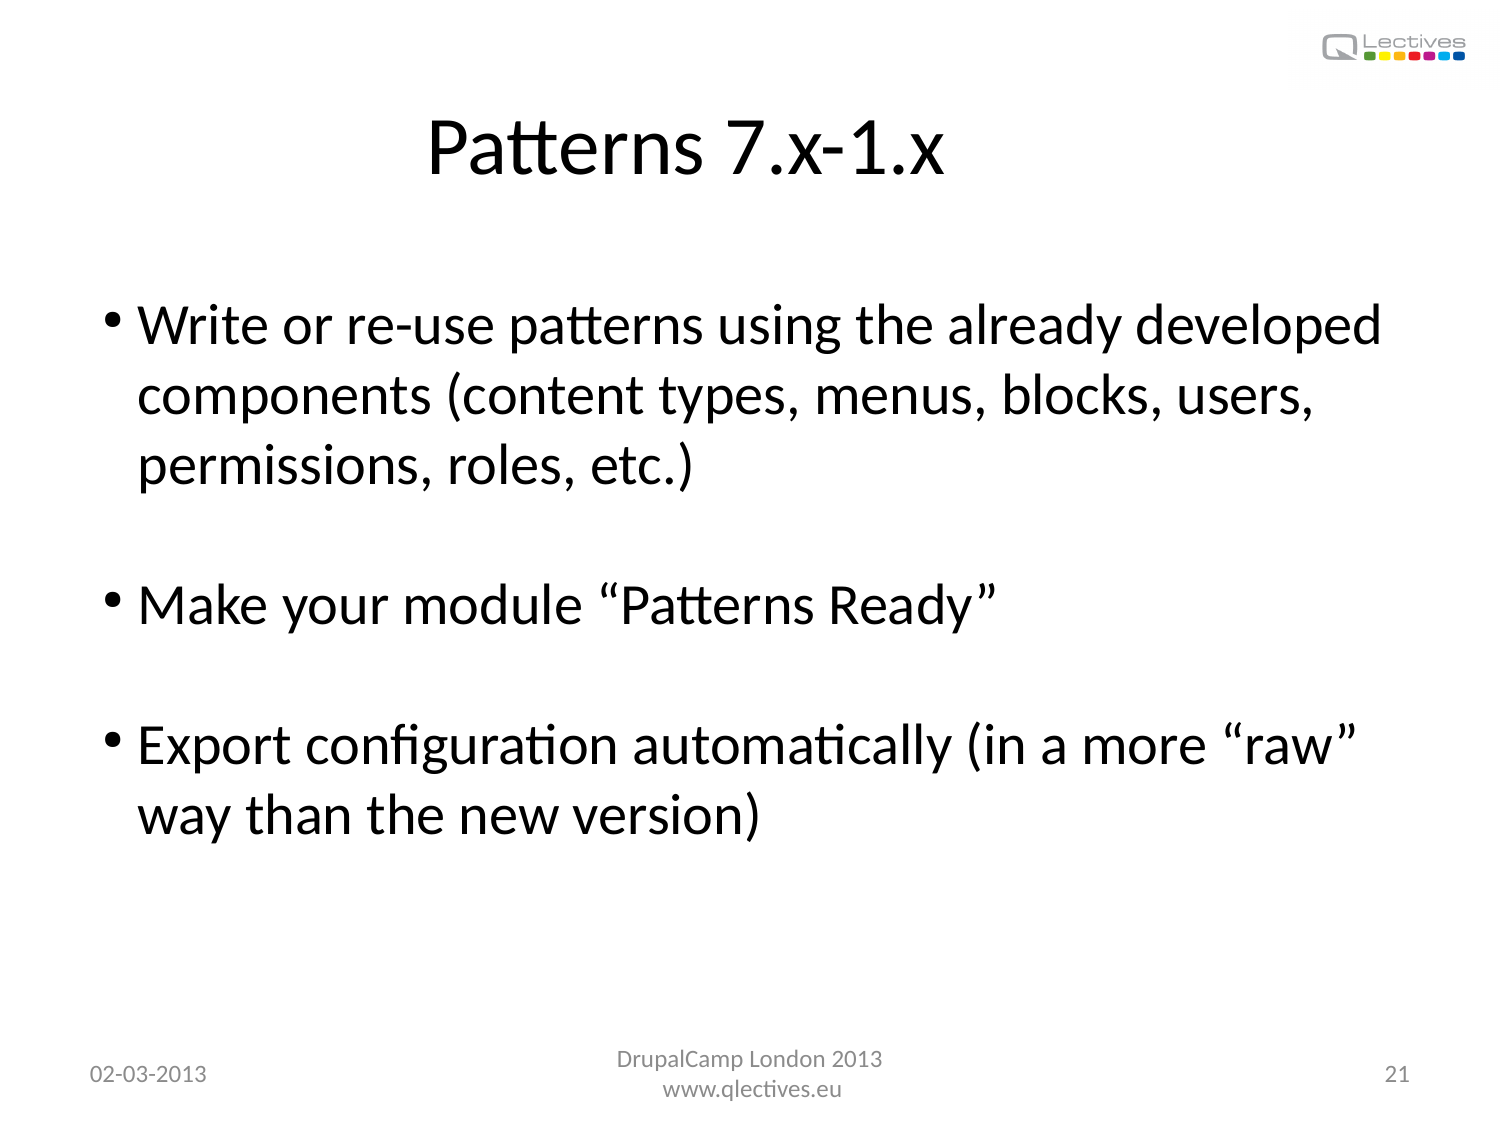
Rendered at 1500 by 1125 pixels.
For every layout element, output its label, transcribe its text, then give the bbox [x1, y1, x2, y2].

text_box <number> [1074, 1042, 1425, 1103]
text_box 02-03-2013 [74, 1042, 425, 1103]
picture [1288, 9, 1500, 90]
text_box DrupalCamp London 2013 www.qlectives.eu [512, 1042, 988, 1103]
text_box Patterns 7.x-1.x [11, 47, 1362, 235]
text_box Write or re-use patterns using the already developed components (content types, menus, blocks, users, permissions, roles, etc.) Make your module “Patterns Ready” Export configuration automatically (in a more “raw” way than the new version) [52, 213, 1415, 957]
